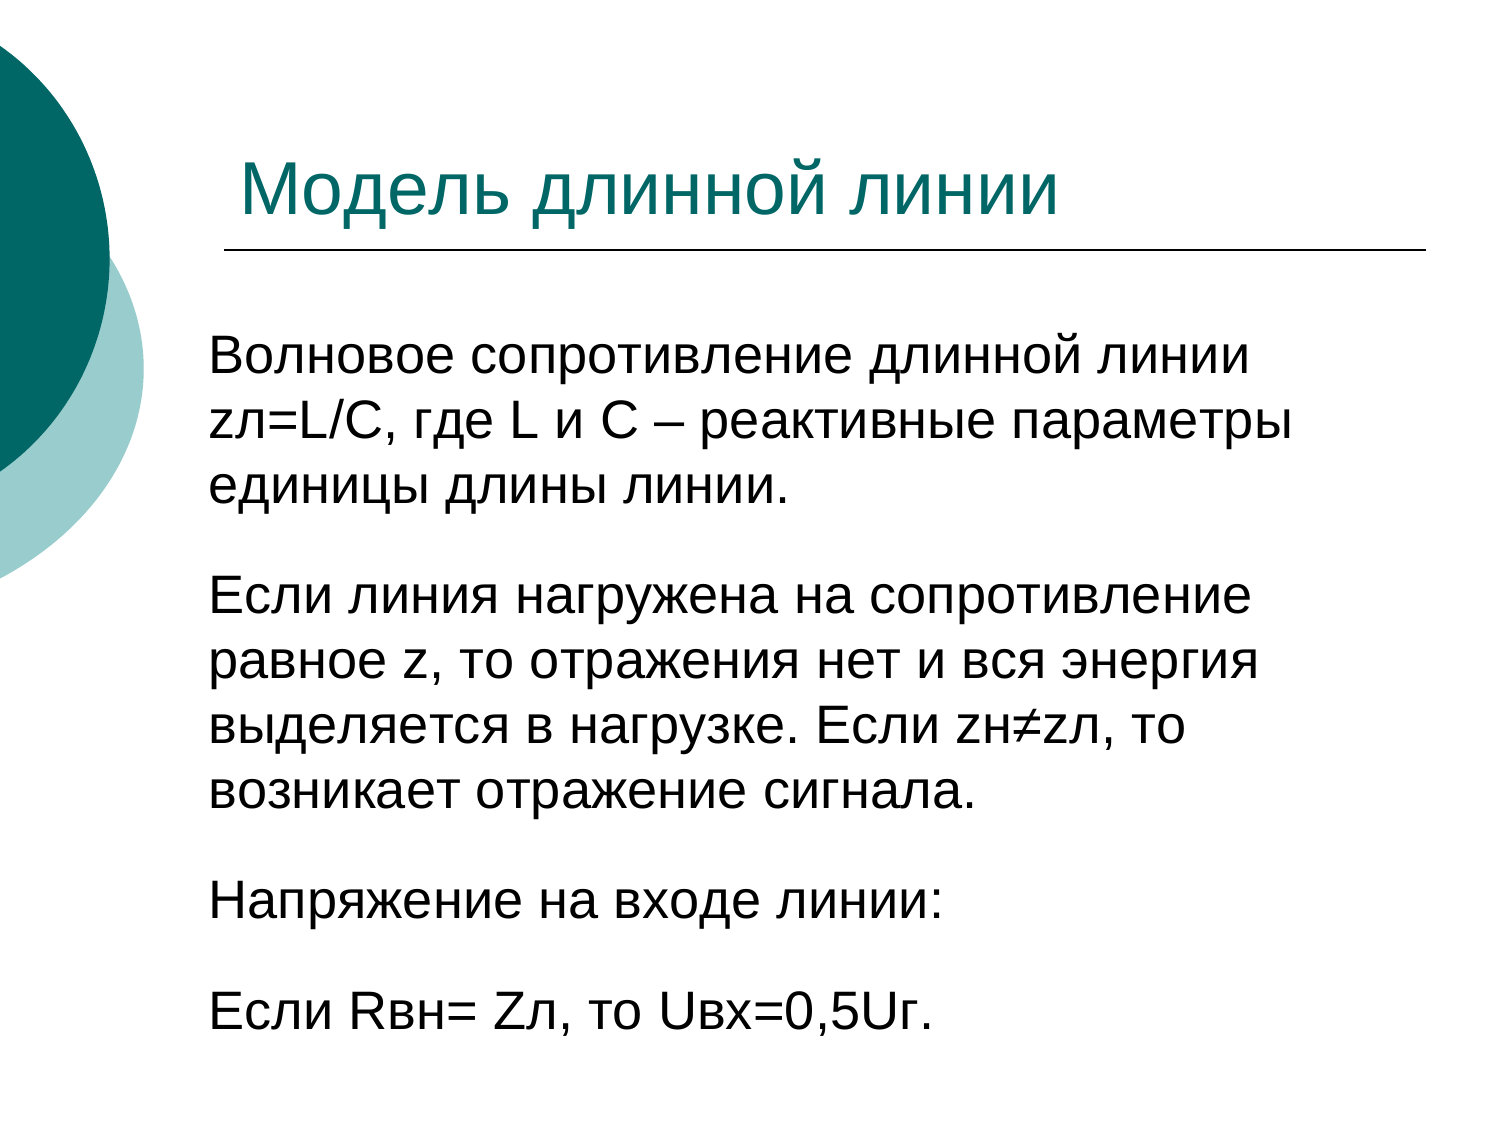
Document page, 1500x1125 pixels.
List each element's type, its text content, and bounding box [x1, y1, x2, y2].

title Модель длинной линии [224, 49, 1425, 237]
text_box Волновое сопротивление длинной линии zл=L/C, где L и C – реактивные параметры единицы длины линии. Если линия нагружена на сопротивление равное z, то отражения нет и вся энергия выделяется в нагрузке. Если zн≠zл, то возникает отражение сигнала. Напряжение на входе линии: Если Rвн= Zл, то Uвх=0,5Uг. [193, 311, 1430, 1118]
